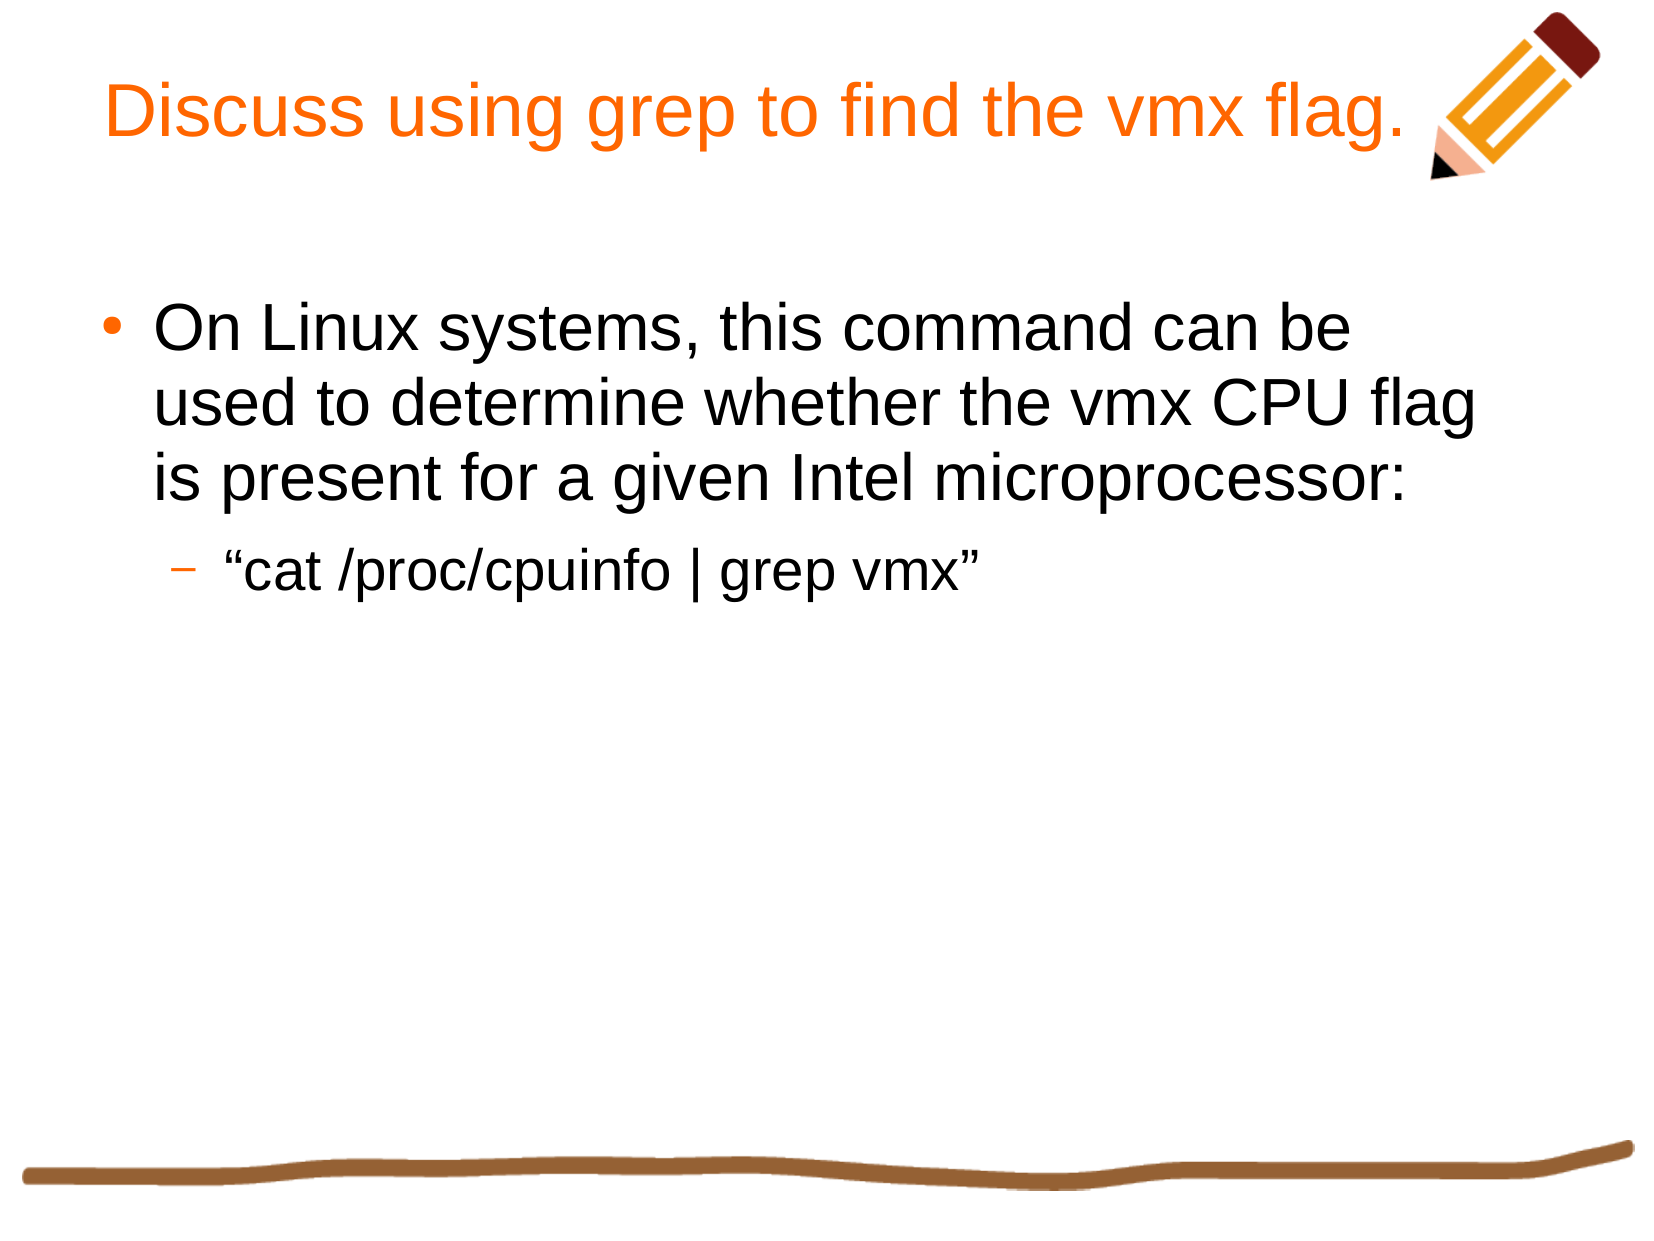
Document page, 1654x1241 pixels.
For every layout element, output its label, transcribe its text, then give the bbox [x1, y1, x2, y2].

picture [22, 1140, 1635, 1191]
title Discuss using grep to find the vmx flag. [82, 49, 1430, 172]
list On Linux systems, this command can be used to determine whether the vmx CPU flag is present for a given Intel microprocessor: “cat /proc/cpuinfo | grep vmx” [82, 290, 1516, 1122]
picture [1430, 12, 1601, 181]
